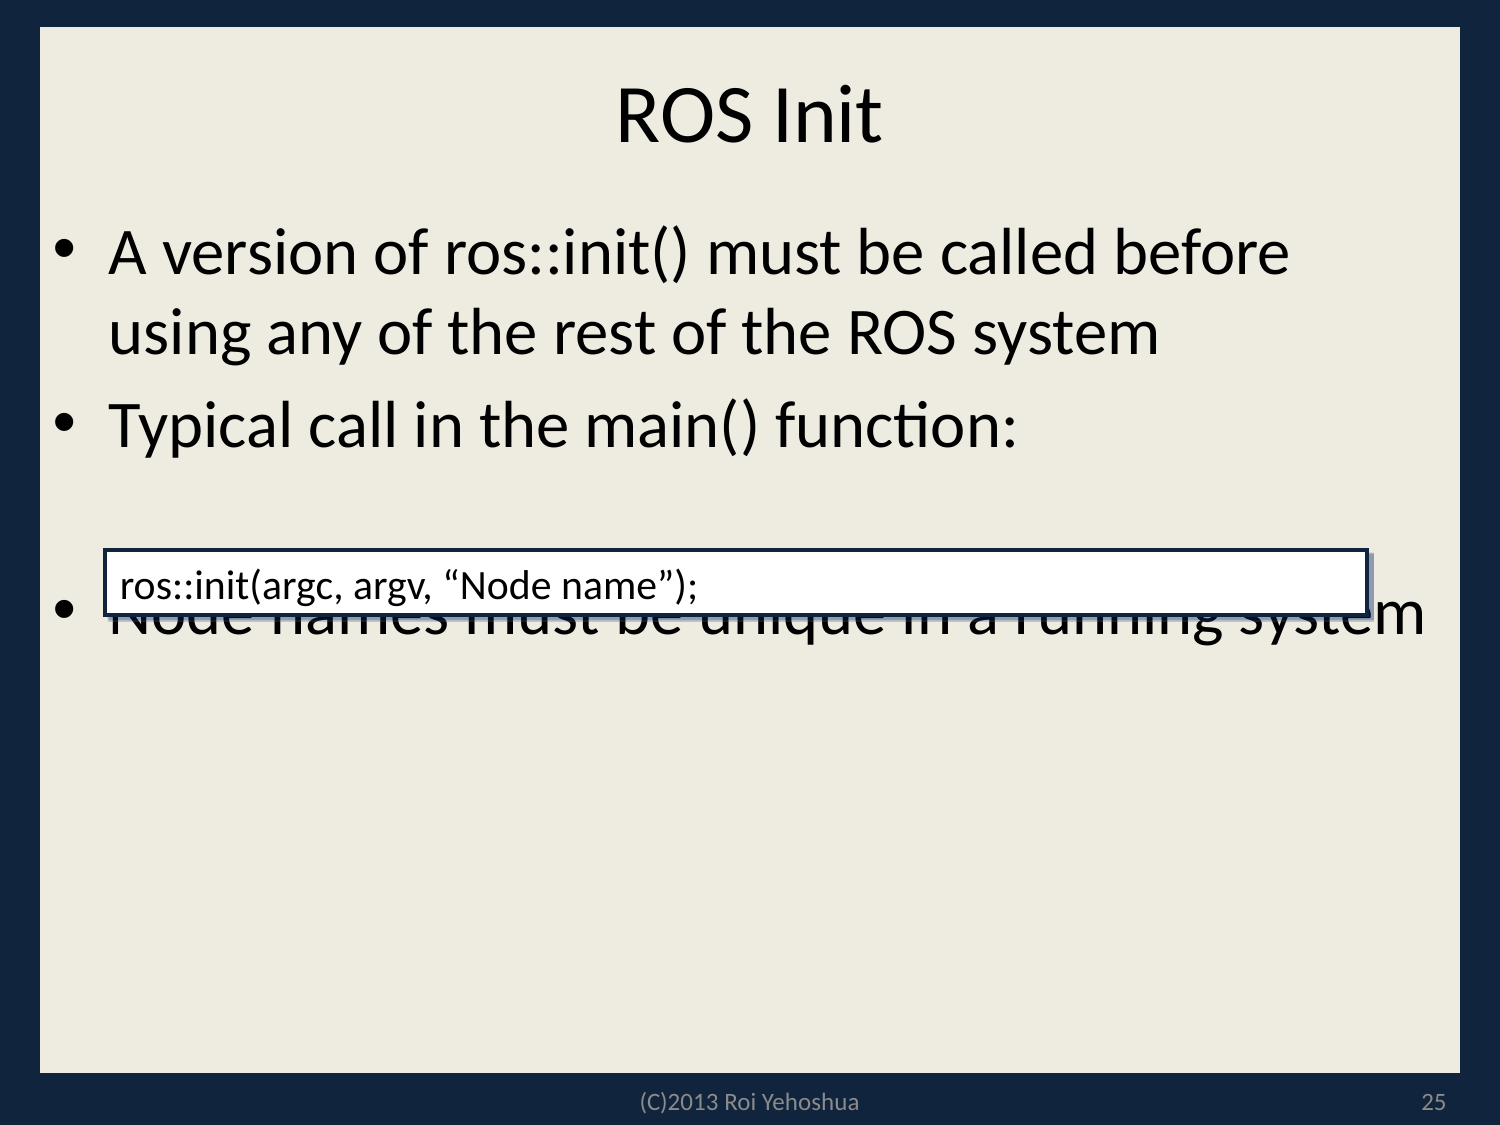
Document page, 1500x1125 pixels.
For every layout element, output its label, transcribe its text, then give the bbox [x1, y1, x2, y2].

slide_number <number> [1111, 1074, 1462, 1125]
list A version of ros::init() must be called before using any of the rest of the ROS system Typical call in the main() function: Node names must be unique in a running system [37, 200, 1463, 1080]
footer (C)2013 Roi Yehoshua [512, 1074, 988, 1125]
title ROS Init [37, 31, 1463, 188]
text_box ros::init(argc, argv, “Node name”); [104, 550, 1368, 616]
